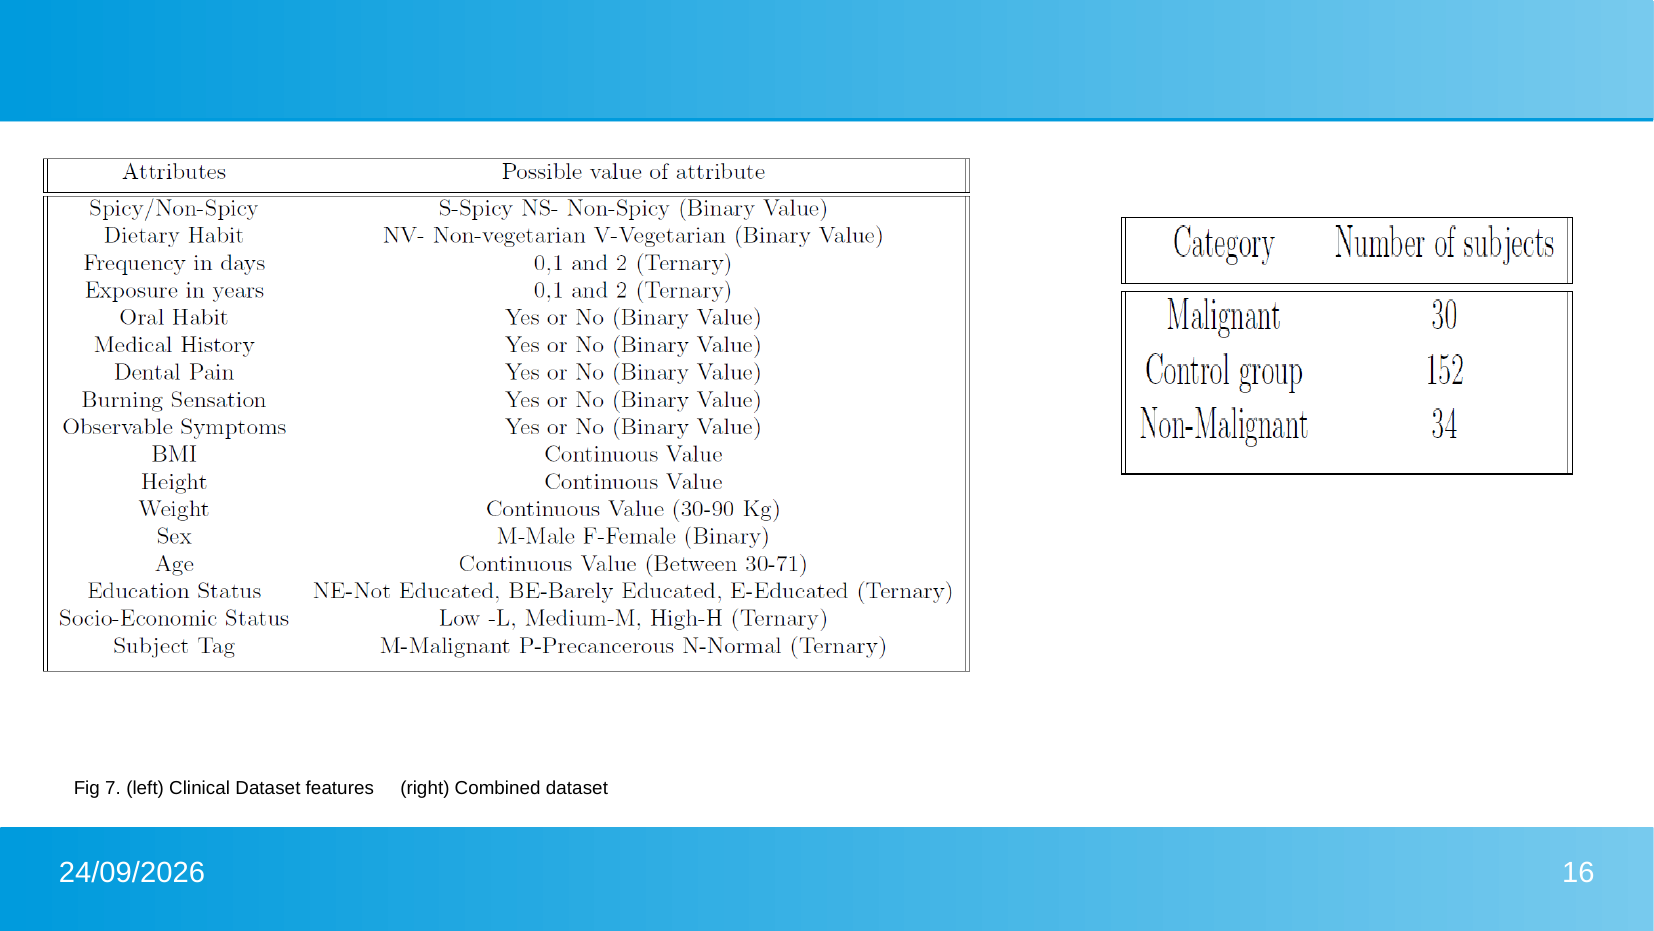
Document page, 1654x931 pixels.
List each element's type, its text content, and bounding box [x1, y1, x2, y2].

picture [1092, 177, 1595, 504]
picture [29, 147, 975, 680]
text_box Fig 7. (left) Clinical Dataset features (right) Combined dataset [59, 770, 916, 827]
